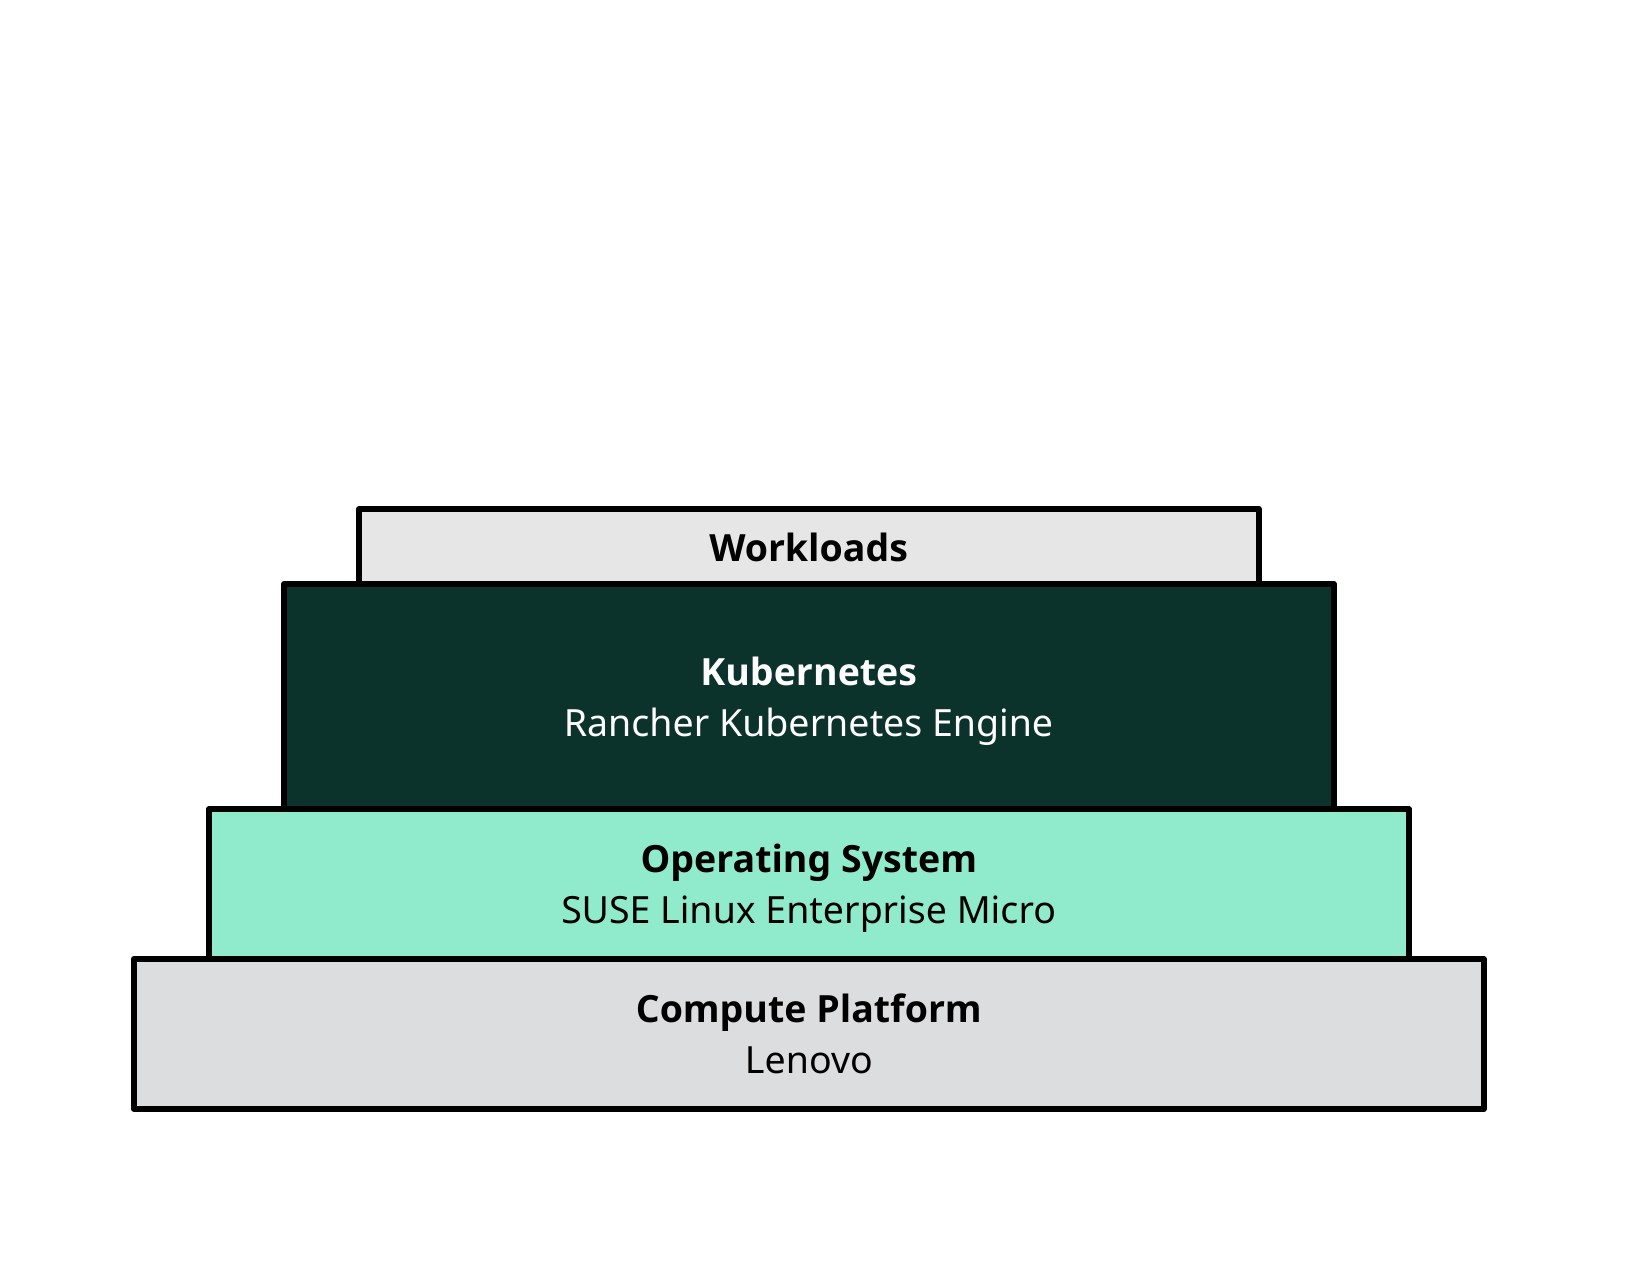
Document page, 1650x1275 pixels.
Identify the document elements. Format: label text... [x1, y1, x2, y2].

text_box Workloads [358, 508, 1259, 584]
text_box Kubernetes Rancher Kubernetes Engine [283, 583, 1334, 809]
text_box Compute Platform Lenovo [133, 958, 1484, 1109]
text_box Operating System SUSE Linux Enterprise Micro [208, 809, 1409, 960]
